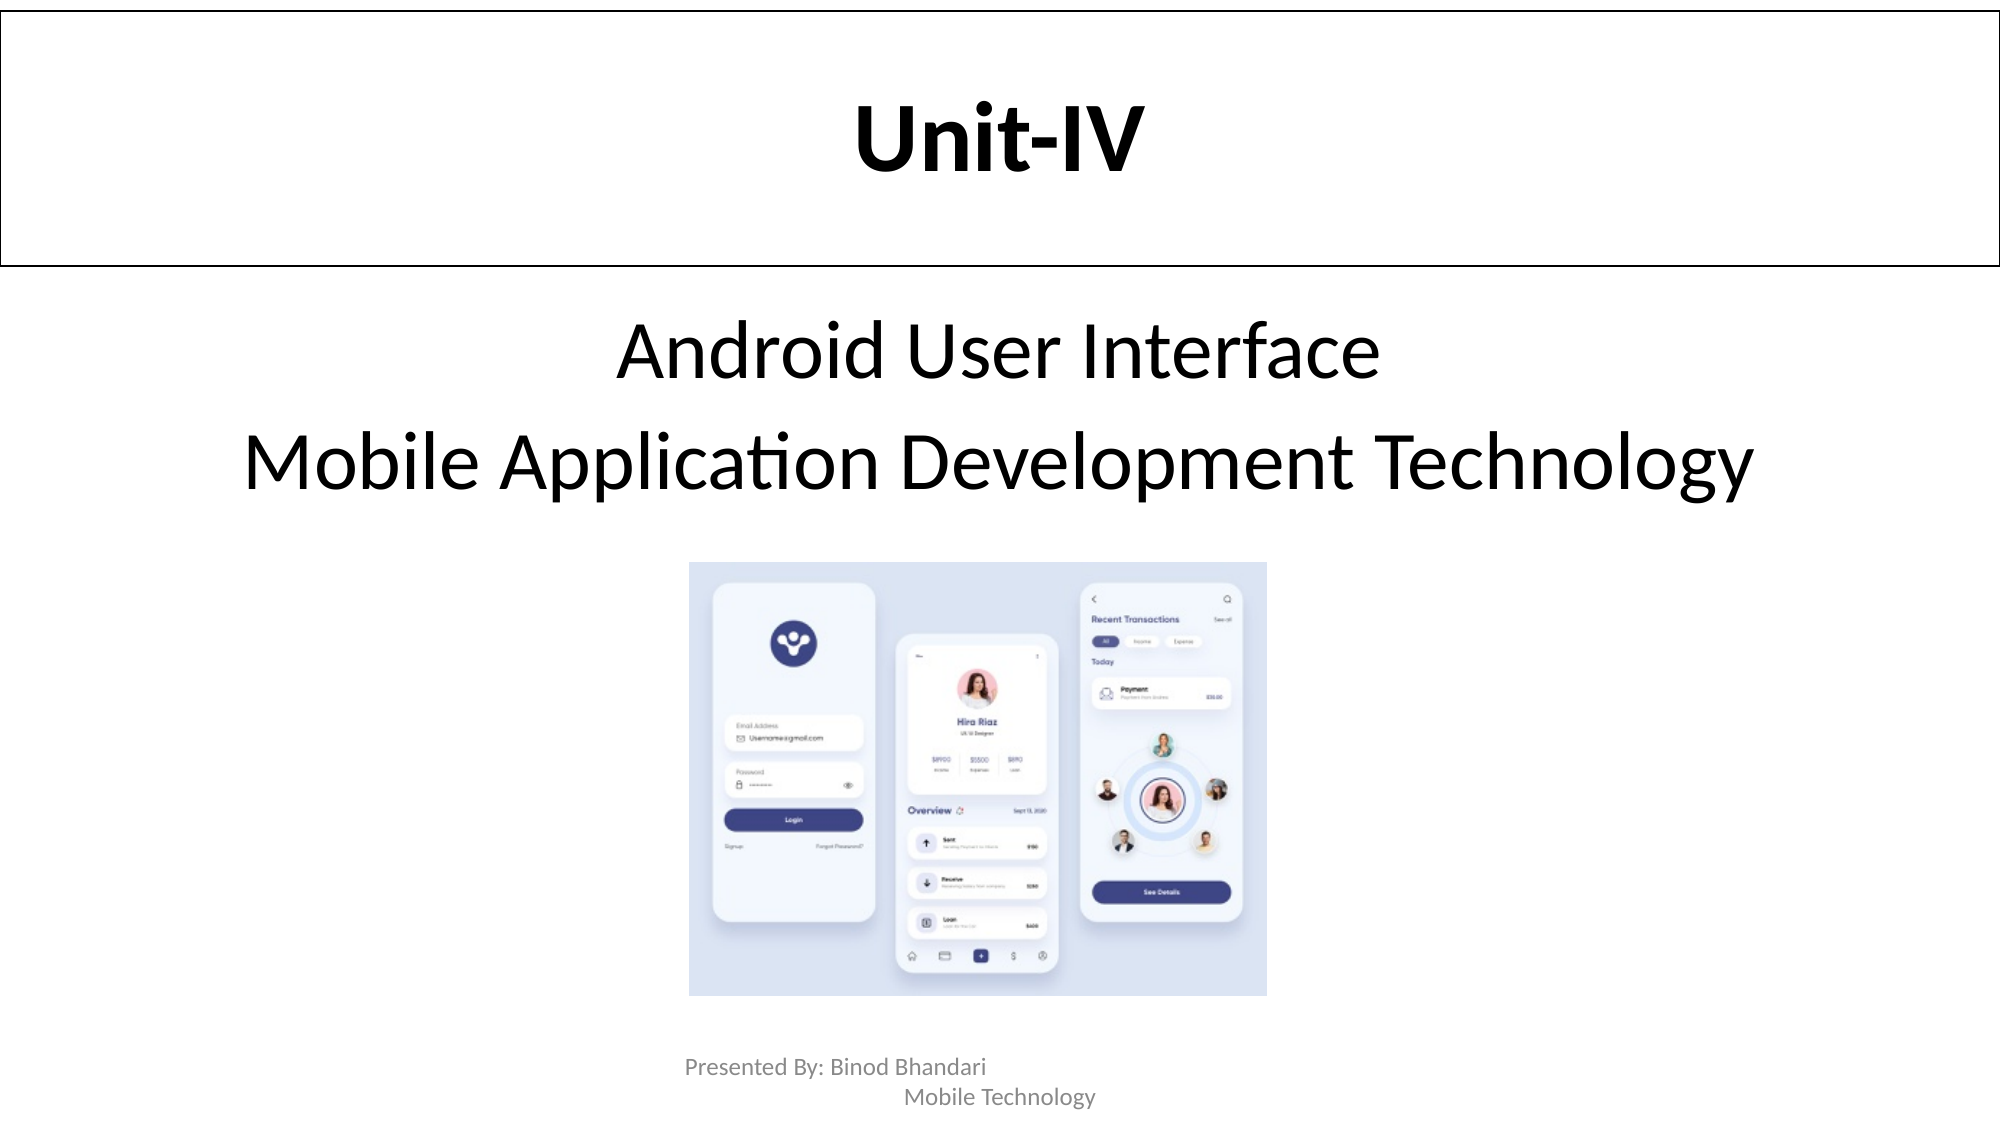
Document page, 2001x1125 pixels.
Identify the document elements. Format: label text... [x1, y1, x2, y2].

list Android User Interface Mobile Application Development Technology [137, 299, 1863, 948]
text_box Presented By: Binod Bhandari Mobile Technology [662, 1042, 1338, 1103]
title Unit-IV [0, 11, 2000, 266]
picture [689, 562, 1267, 996]
